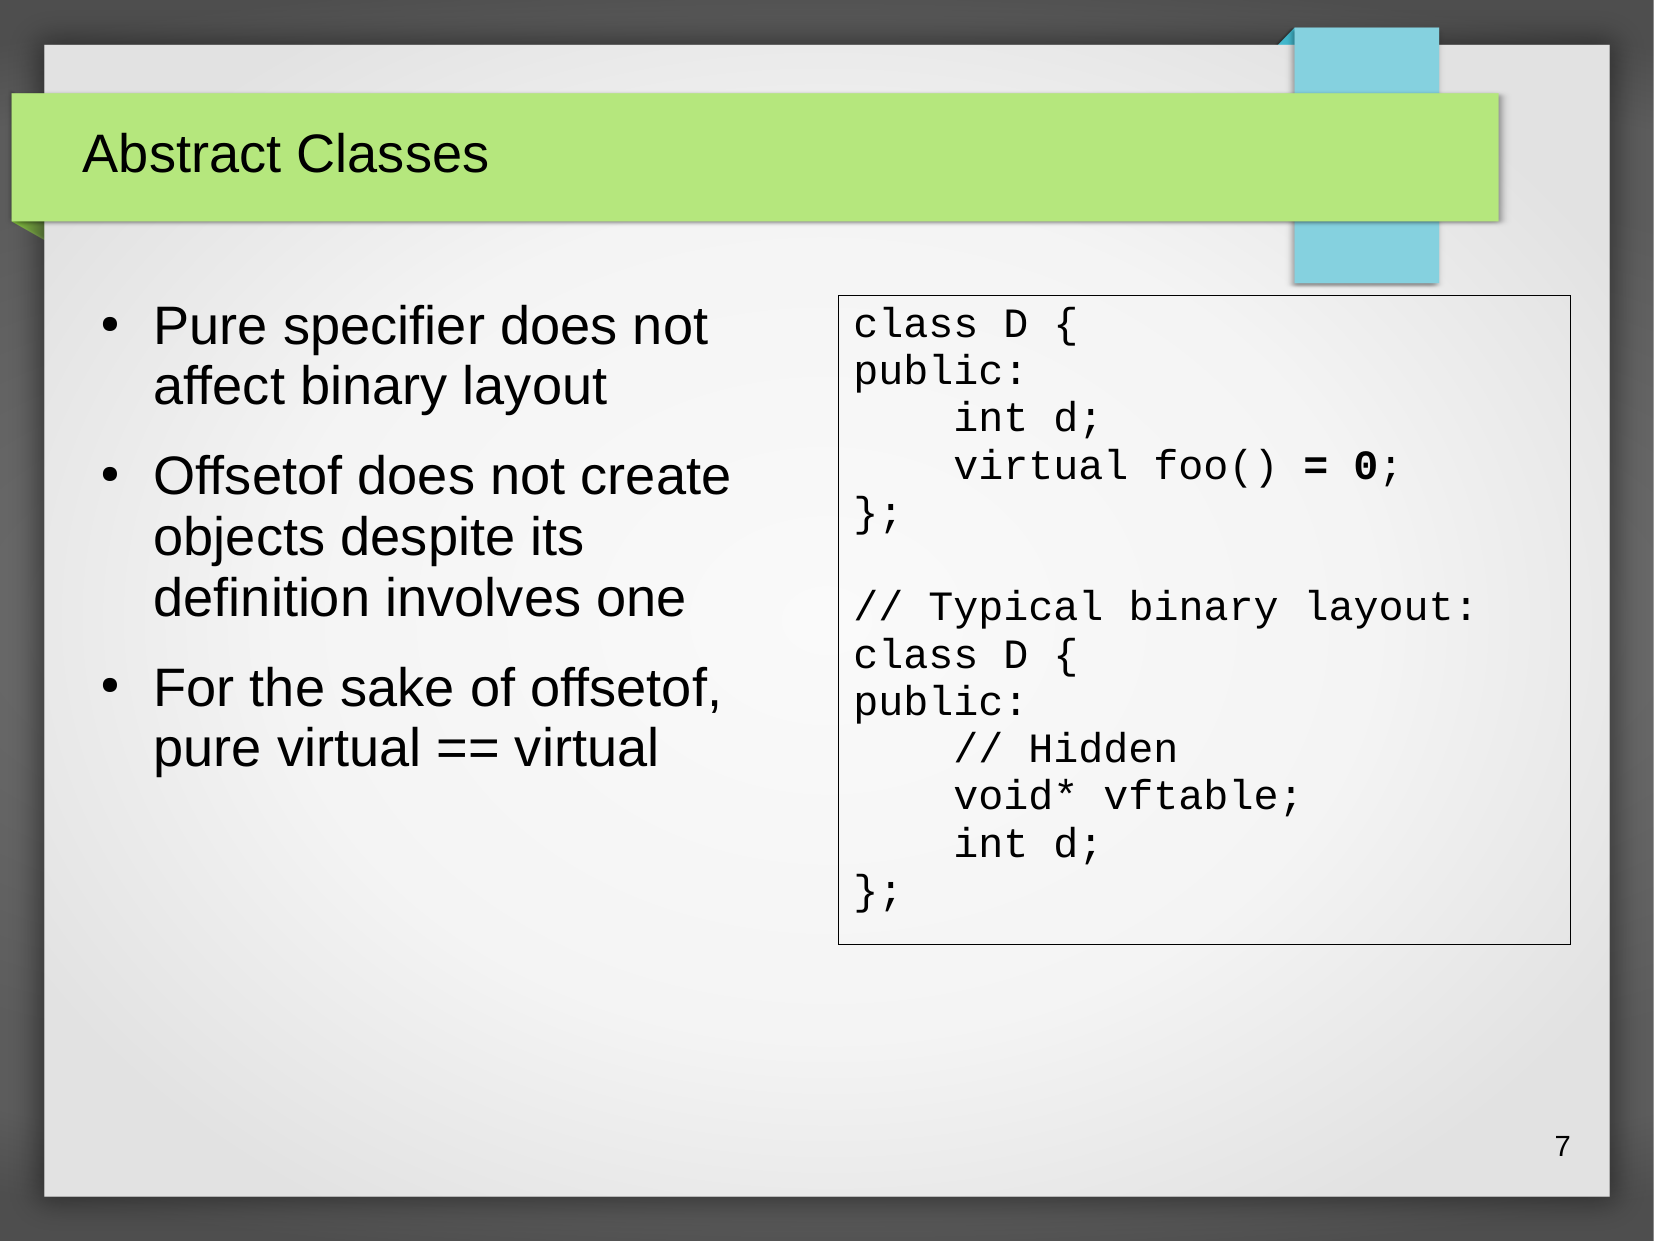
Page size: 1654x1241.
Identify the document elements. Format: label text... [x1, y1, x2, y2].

list Pure specifier does not affect binary layout Offsetof does not create objects despite its definition involves one For the sake of offsetof, pure virtual == virtual [82, 295, 809, 1015]
picture [0, 0, 1654, 1241]
title Abstract Classes [82, 94, 1264, 213]
text_box class D { public: int d; virtual foo() = 0; }; // Typical binary layout: class D { public: // Hidden void* vftable; int d; }; [838, 295, 1571, 945]
